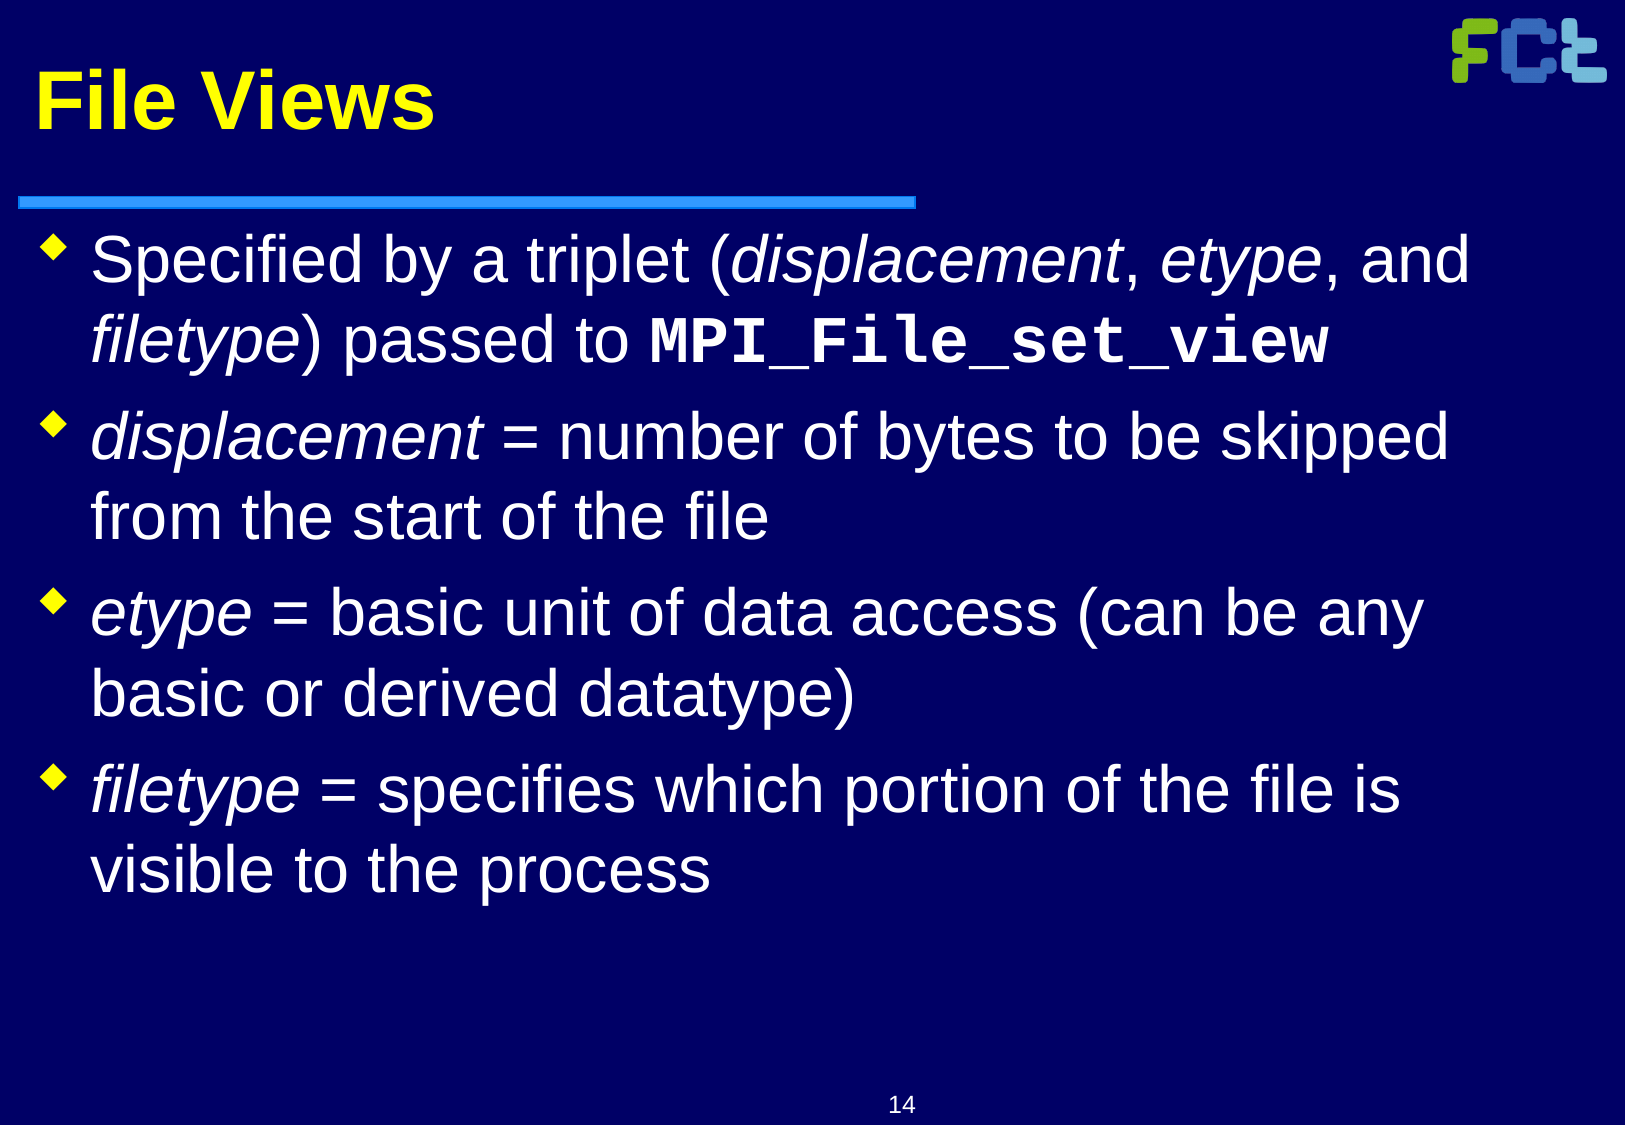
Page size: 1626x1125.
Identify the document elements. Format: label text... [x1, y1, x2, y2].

text_box <number> [428, 1083, 1376, 1116]
list Specified by a triplet (displacement, etype, and filetype) passed to MPI_File_set_view displacement = number of bytes to be skipped from the start of the file etype = basic unit of data access (can be any basic or derived datatype) filetype = specifies which portion of the file is visible to the process [19, 208, 1611, 1083]
title File Views [19, 7, 1606, 185]
